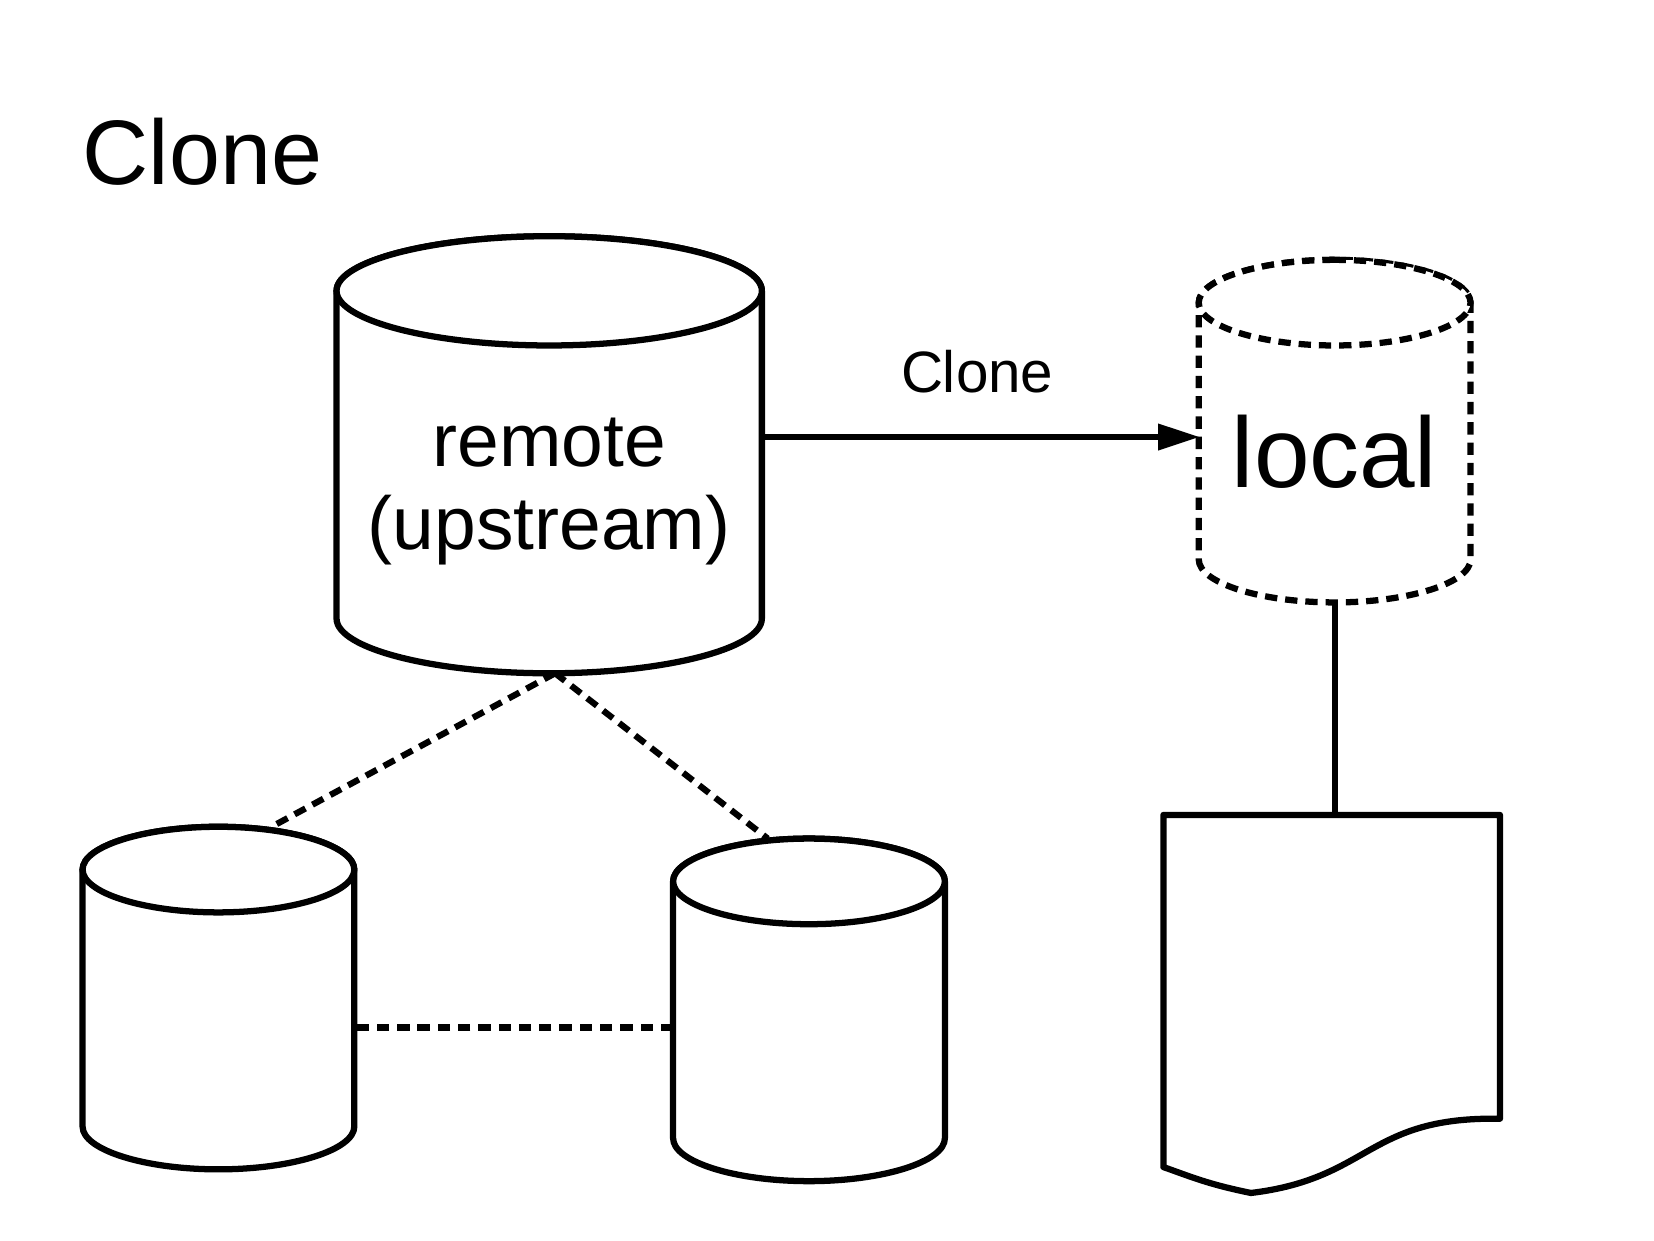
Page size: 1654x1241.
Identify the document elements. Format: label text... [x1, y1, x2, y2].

text_box remote (upstream) [336, 295, 762, 674]
text_box local [1198, 305, 1471, 603]
title Clone [82, 49, 1571, 257]
text_box [82, 872, 355, 1170]
text_box [1163, 814, 1501, 1193]
text_box [673, 887, 945, 1182]
